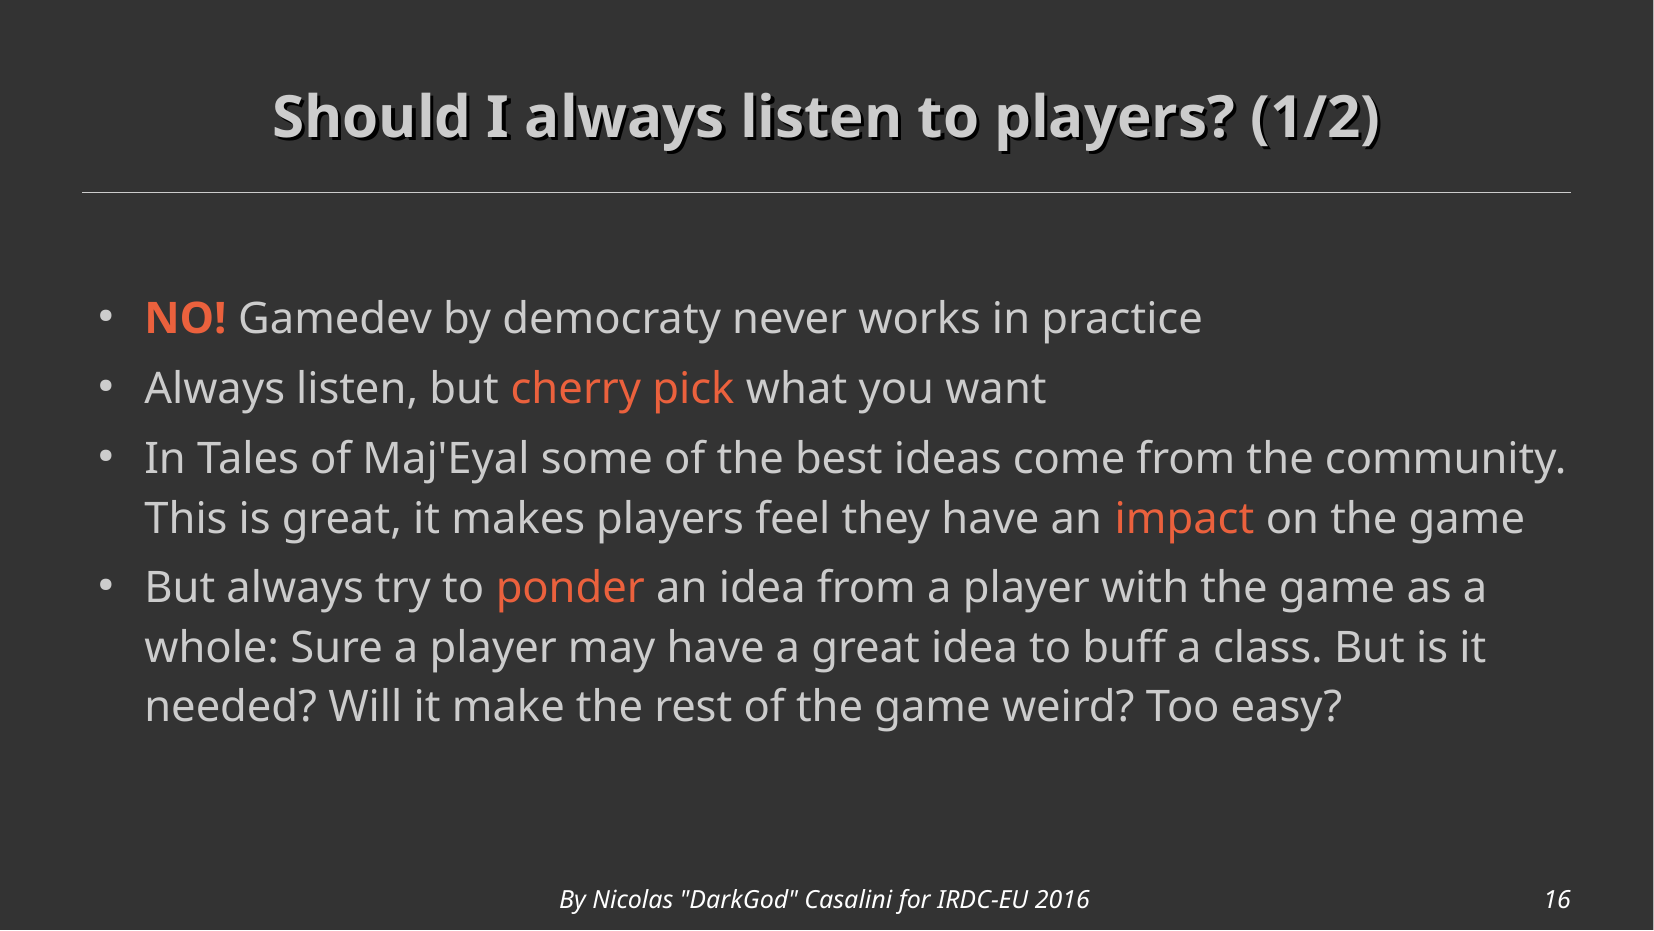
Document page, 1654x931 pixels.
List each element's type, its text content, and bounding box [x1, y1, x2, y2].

title Should I always listen to players? (1/2) [82, 37, 1571, 193]
list NO! Gamedev by democraty never works in practice Always listen, but cherry pick what you want In Tales of Maj'Eyal some of the best ideas come from the community. This is great, it makes players feel they have an impact on the game But always try to ponder an idea from a player with the game as a whole: Sure a player may have a great idea to buff a class. But is it needed? Will it make the rest of the game weird? Too easy? [82, 217, 1571, 757]
